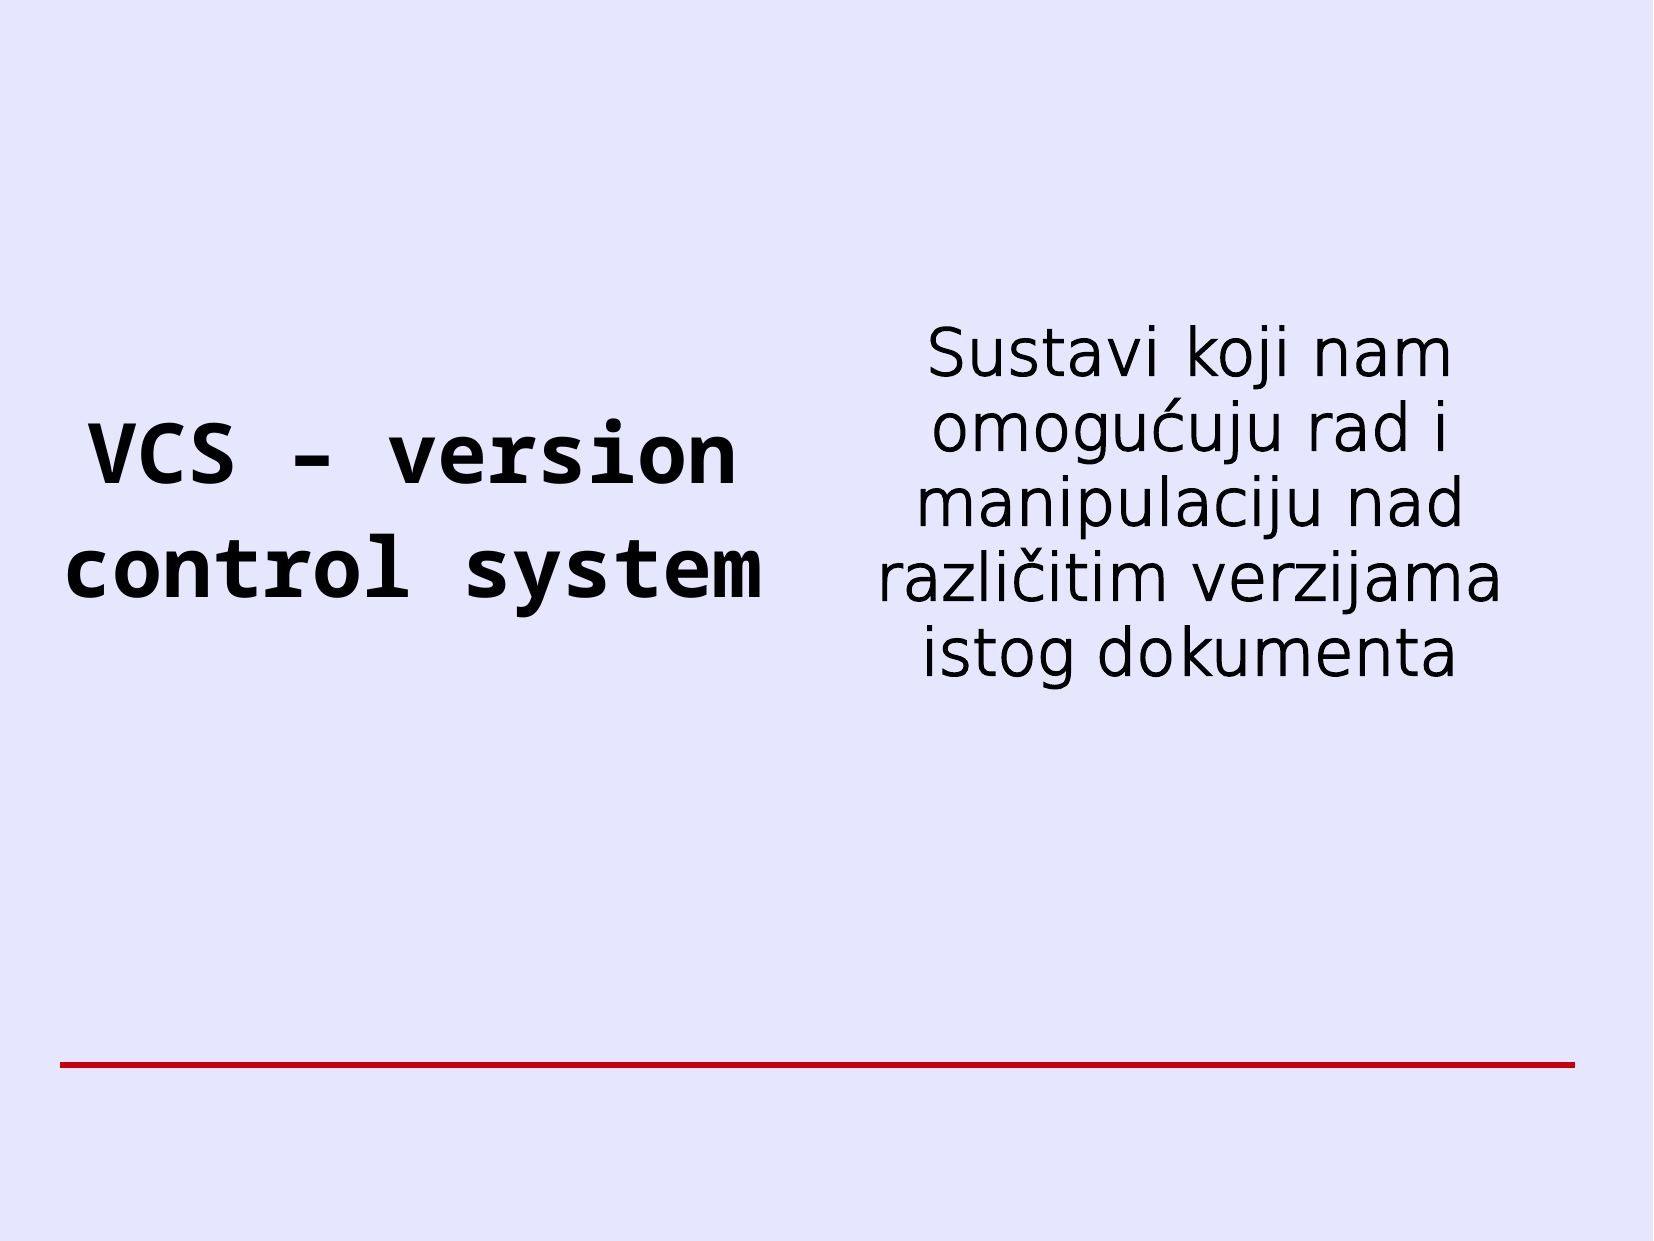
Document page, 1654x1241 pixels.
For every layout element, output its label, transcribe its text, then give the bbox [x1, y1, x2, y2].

text_box VCS – version control system [45, 236, 781, 781]
title Sustavi koji nam omogućuju rad i manipulaciju nad različitim verzijama istog dokumenta [810, 255, 1571, 853]
